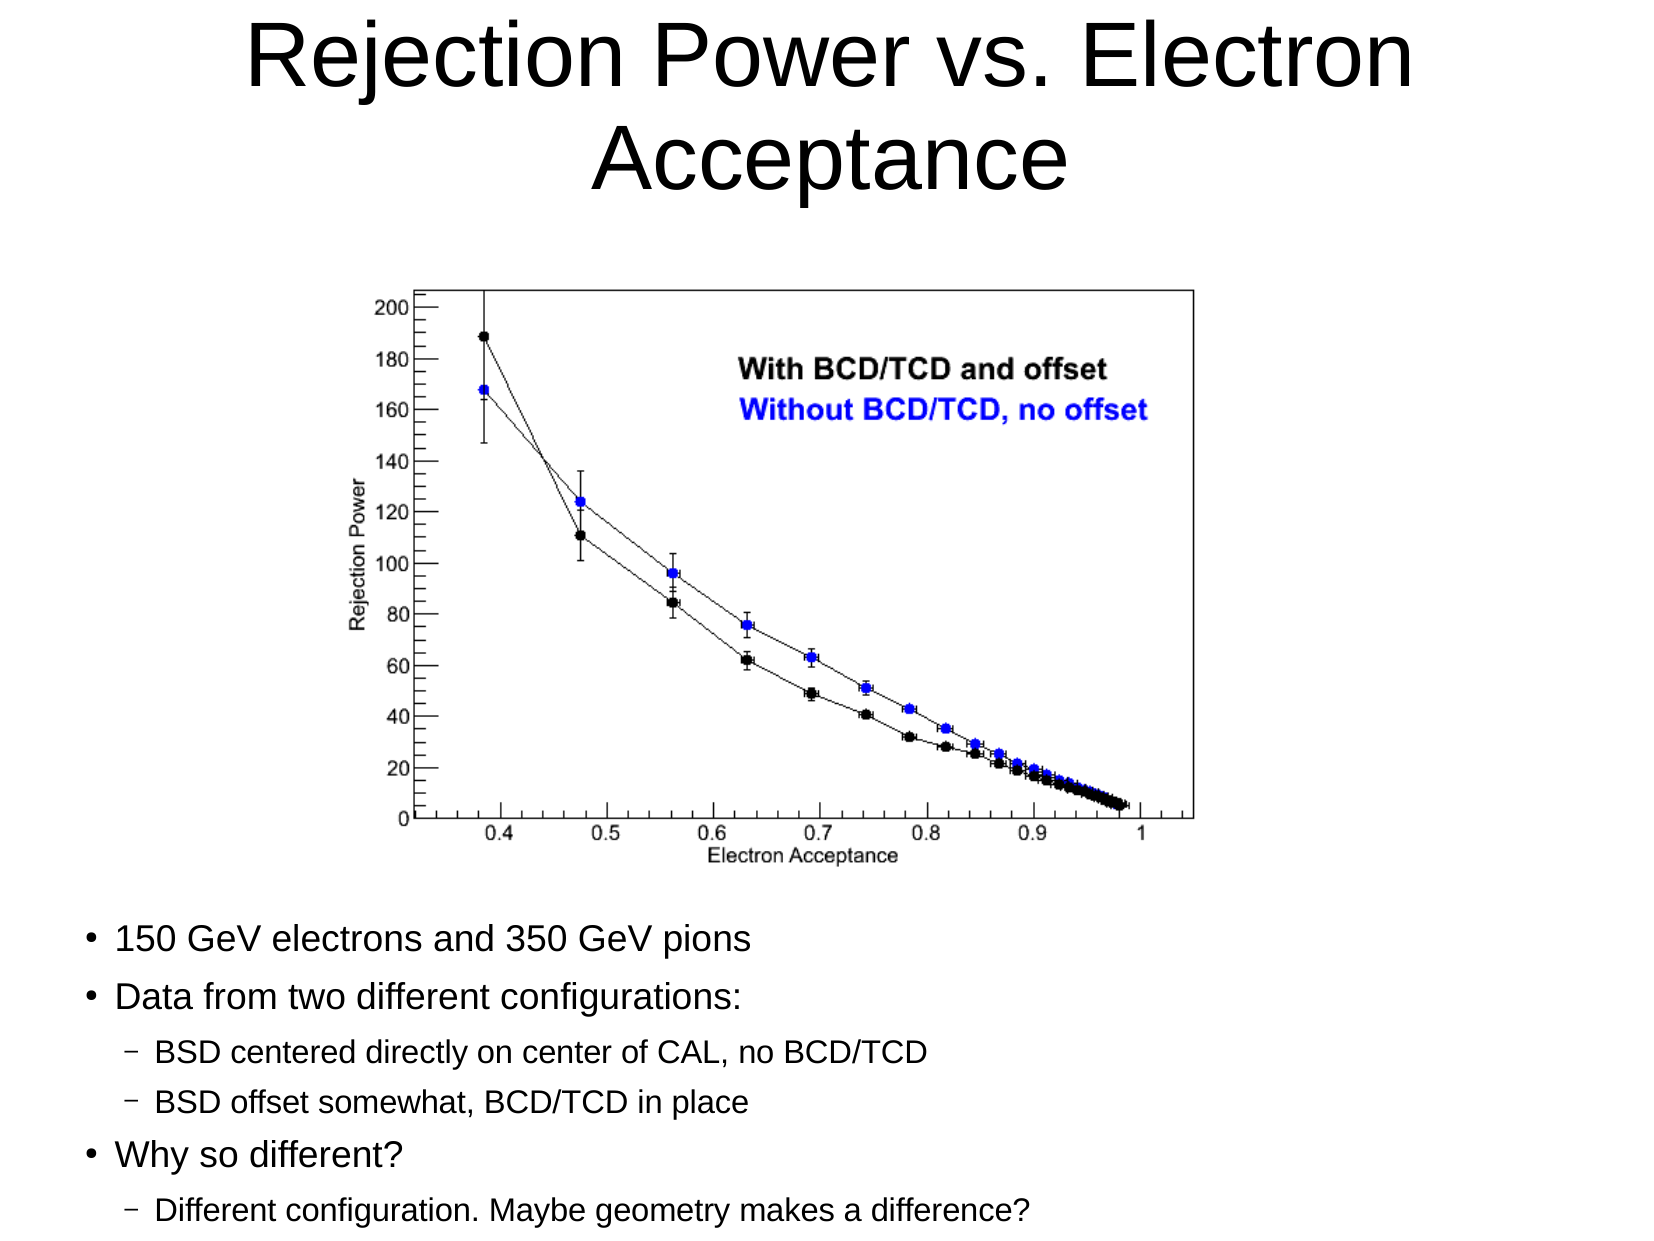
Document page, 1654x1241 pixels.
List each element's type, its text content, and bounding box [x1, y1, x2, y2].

title Rejection Power vs. Electron Acceptance [86, 2, 1576, 211]
list 150 GeV electrons and 350 GeV pions Data from two different configurations: BSD centered directly on center of CAL, no BCD/TCD BSD offset somewhat, BCD/TCD in place Why so different? Different configuration. Maybe geometry makes a difference? [75, 917, 1531, 1231]
picture [317, 224, 1291, 886]
